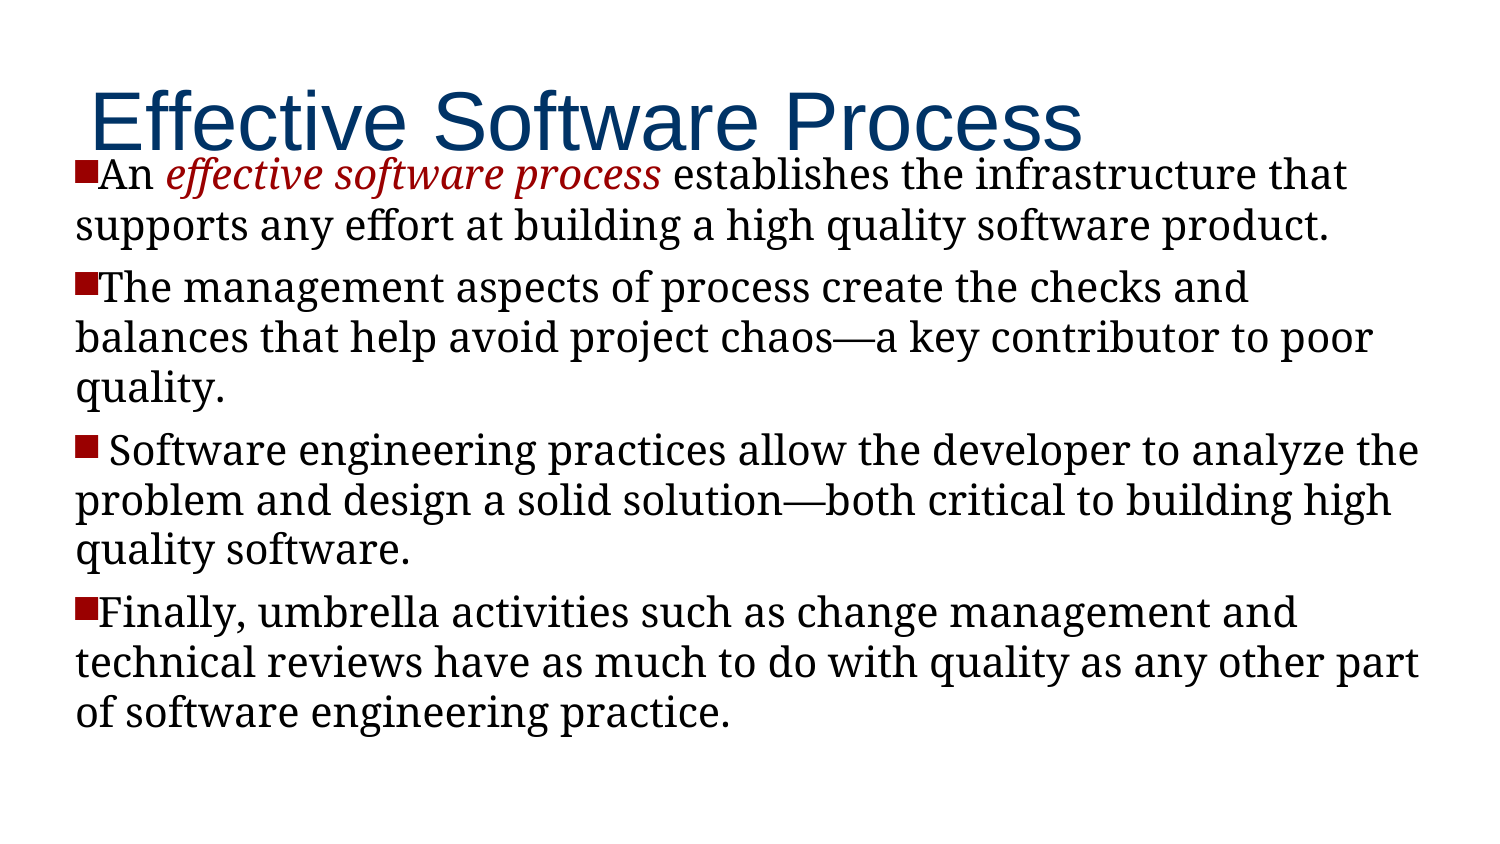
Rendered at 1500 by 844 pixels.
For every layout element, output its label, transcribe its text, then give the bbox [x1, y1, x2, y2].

title Effective Software Process [75, 33, 1425, 173]
subtitle An effective software process establishes the infrastructure that supports any effort at building a high quality software product. The management aspects of process create the checks and balances that help avoid project chaos—a key contributor to poor quality. Software engineering practices allow the developer to analyze the problem and design a solid solution—both critical to building high quality software. Finally, umbrella activities such as change management and technical reviews have as much to do with quality as any other part of software engineering practice. [75, 173, 1425, 711]
